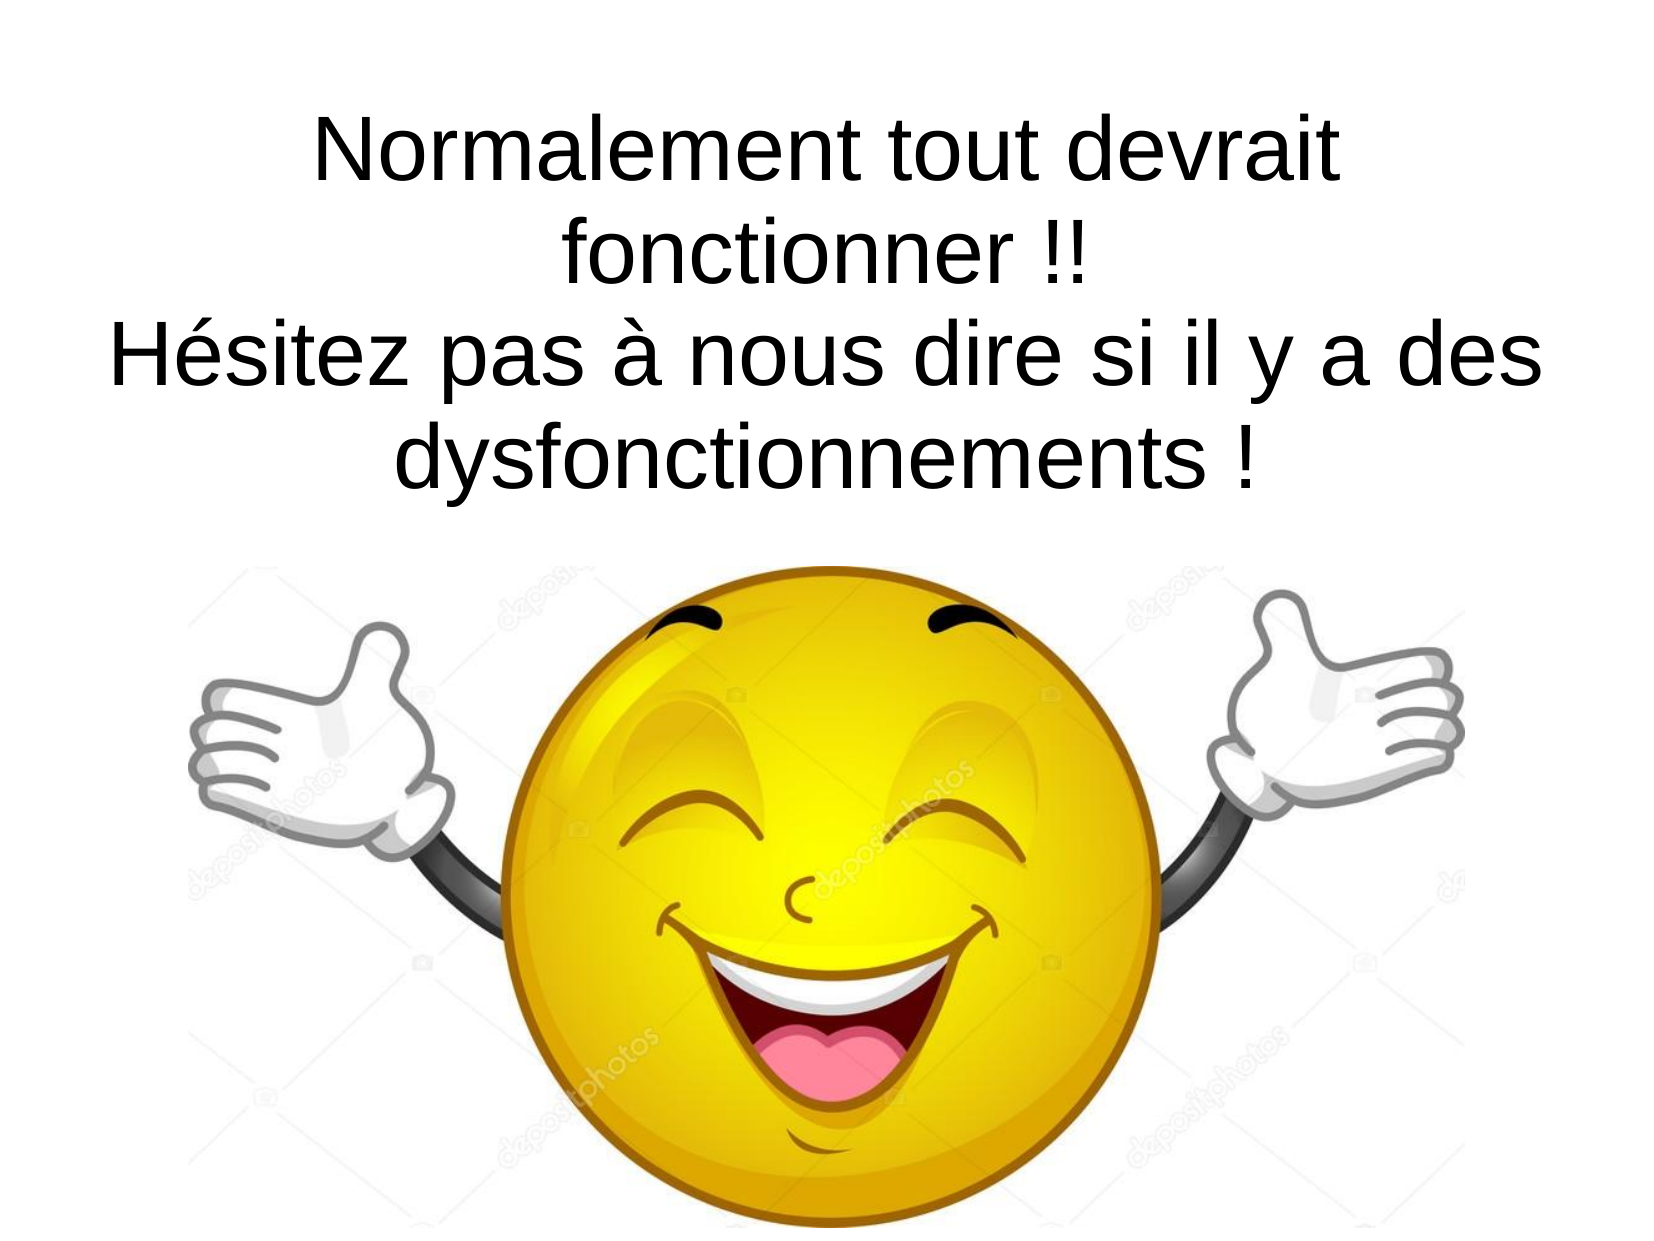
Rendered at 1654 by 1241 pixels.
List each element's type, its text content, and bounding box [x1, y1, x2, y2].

title Normalement tout devrait fonctionner !! Hésitez pas à nous dire si il y a des dysfonctionnements ! [82, 97, 1571, 508]
picture [188, 566, 1465, 1228]
